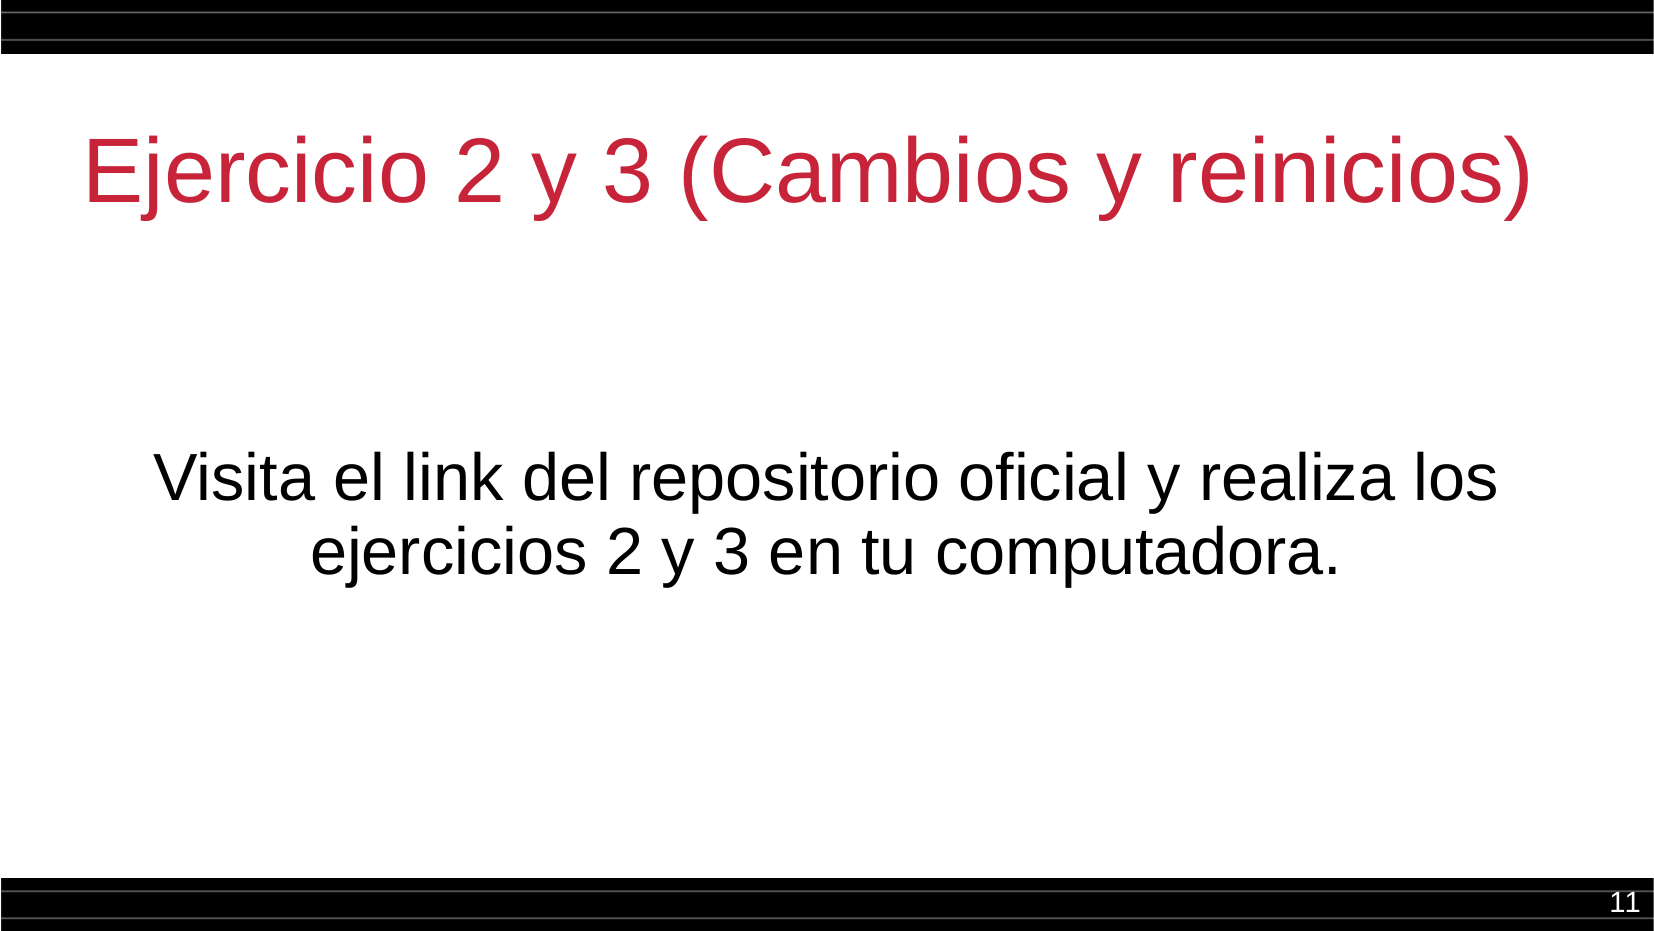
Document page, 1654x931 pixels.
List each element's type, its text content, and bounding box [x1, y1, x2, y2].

title Ejercicio 2 y 3 (Cambios y reinicios) [82, 92, 1571, 249]
subtitle Visita el link del repositorio oficial y realiza los ejercicios 2 y 3 en tu computadora. [82, 271, 1571, 758]
picture [1, 0, 1654, 54]
picture [1, 878, 1654, 931]
